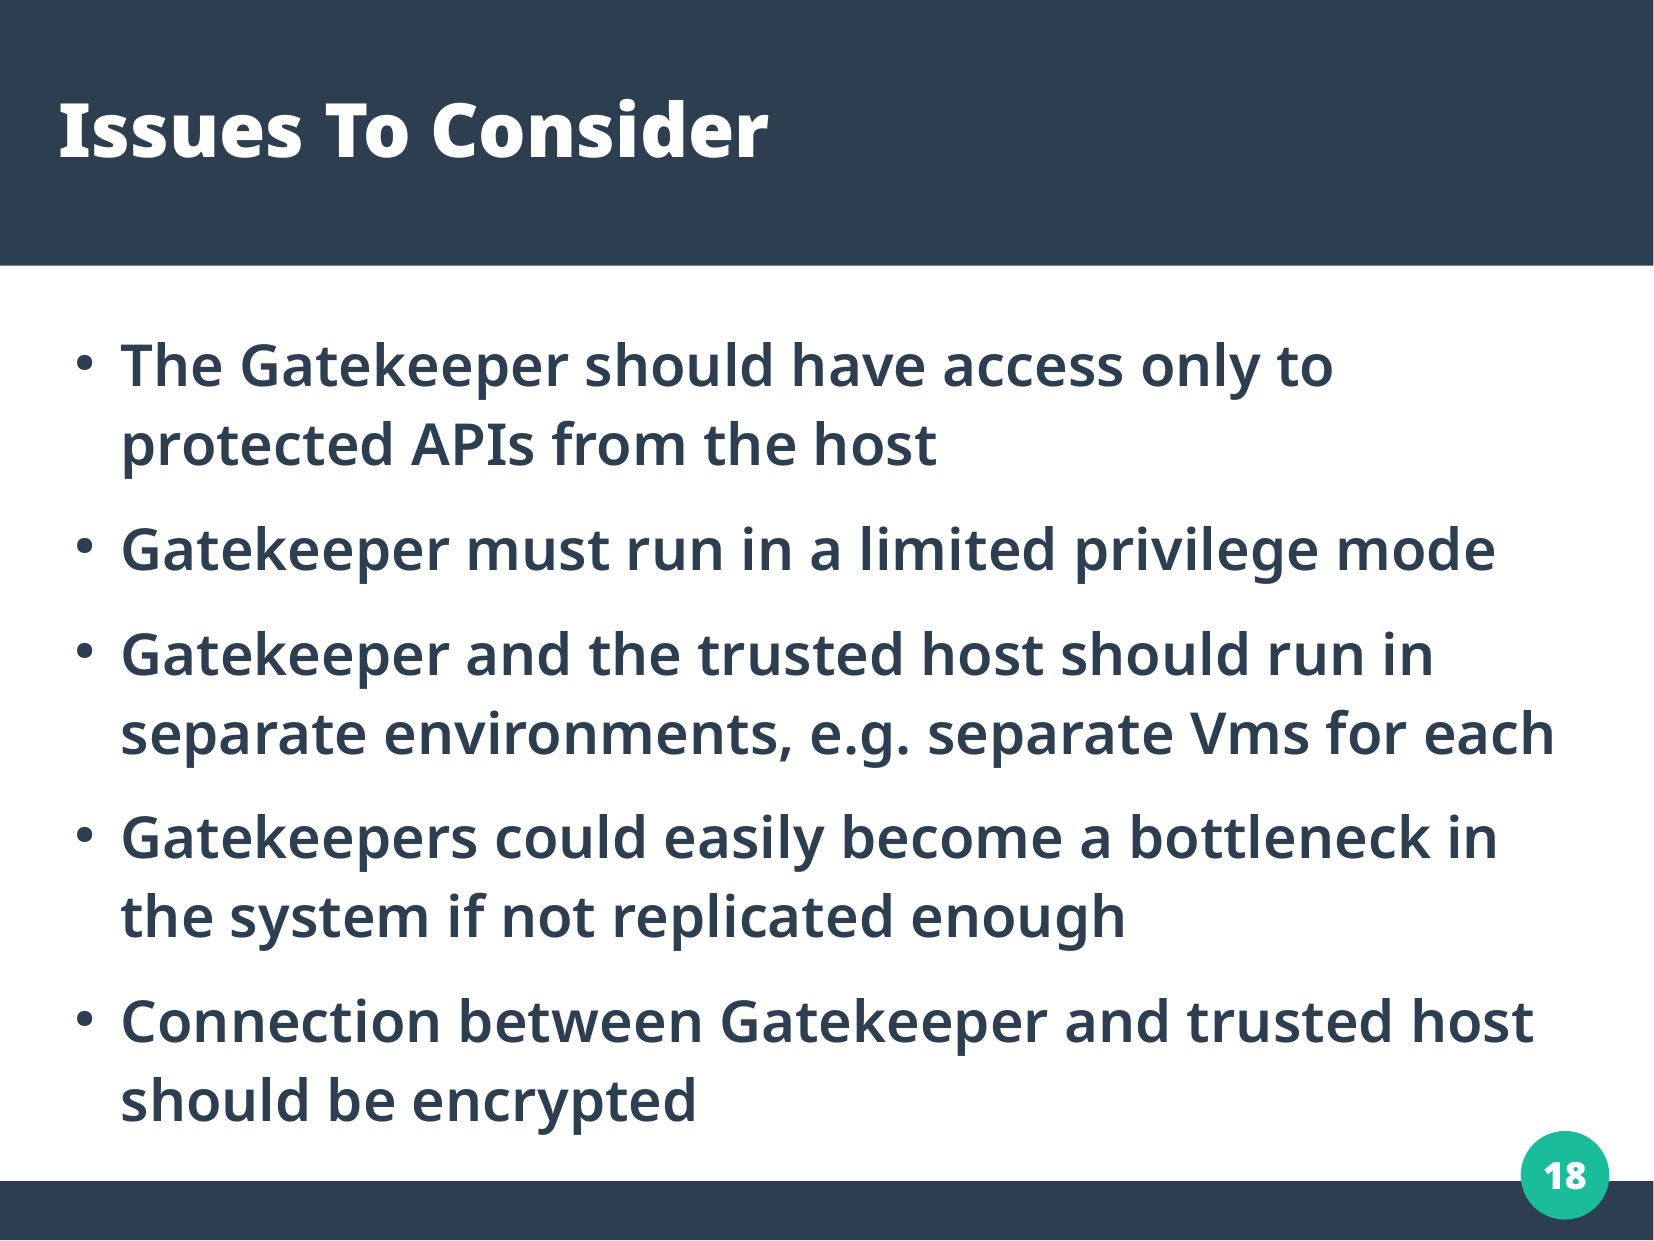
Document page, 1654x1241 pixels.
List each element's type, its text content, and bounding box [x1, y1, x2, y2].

list The Gatekeeper should have access only to protected APIs from the host Gatekeeper must run in a limited privilege mode Gatekeeper and the trusted host should run in separate environments, e.g. separate Vms for each Gatekeepers could easily become a bottleneck in the system if not replicated enough Connection between Gatekeeper and trusted host should be encrypted [59, 324, 1595, 1152]
title Issues To Consider [59, 49, 1595, 207]
